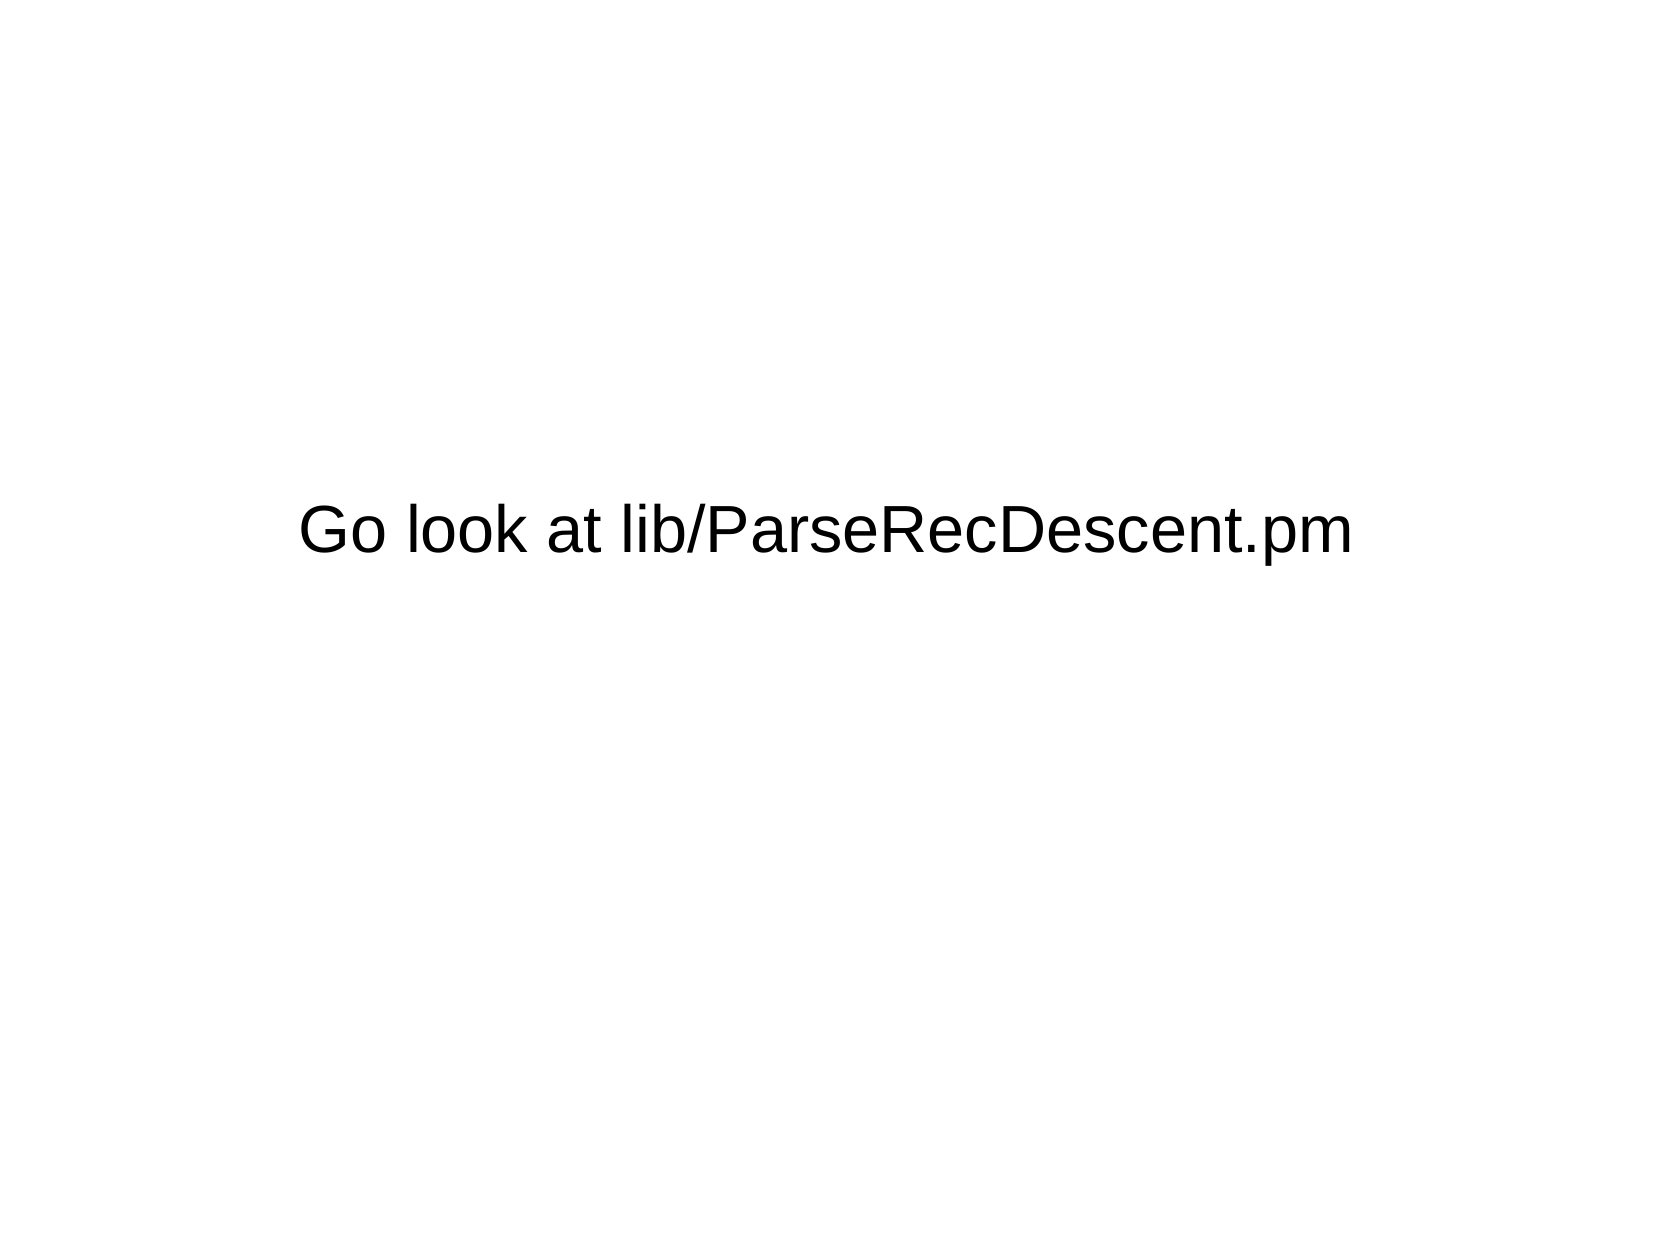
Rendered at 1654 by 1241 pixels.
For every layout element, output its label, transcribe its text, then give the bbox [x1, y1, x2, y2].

subtitle Go look at lib/ParseRecDescent.pm [82, 49, 1571, 1010]
